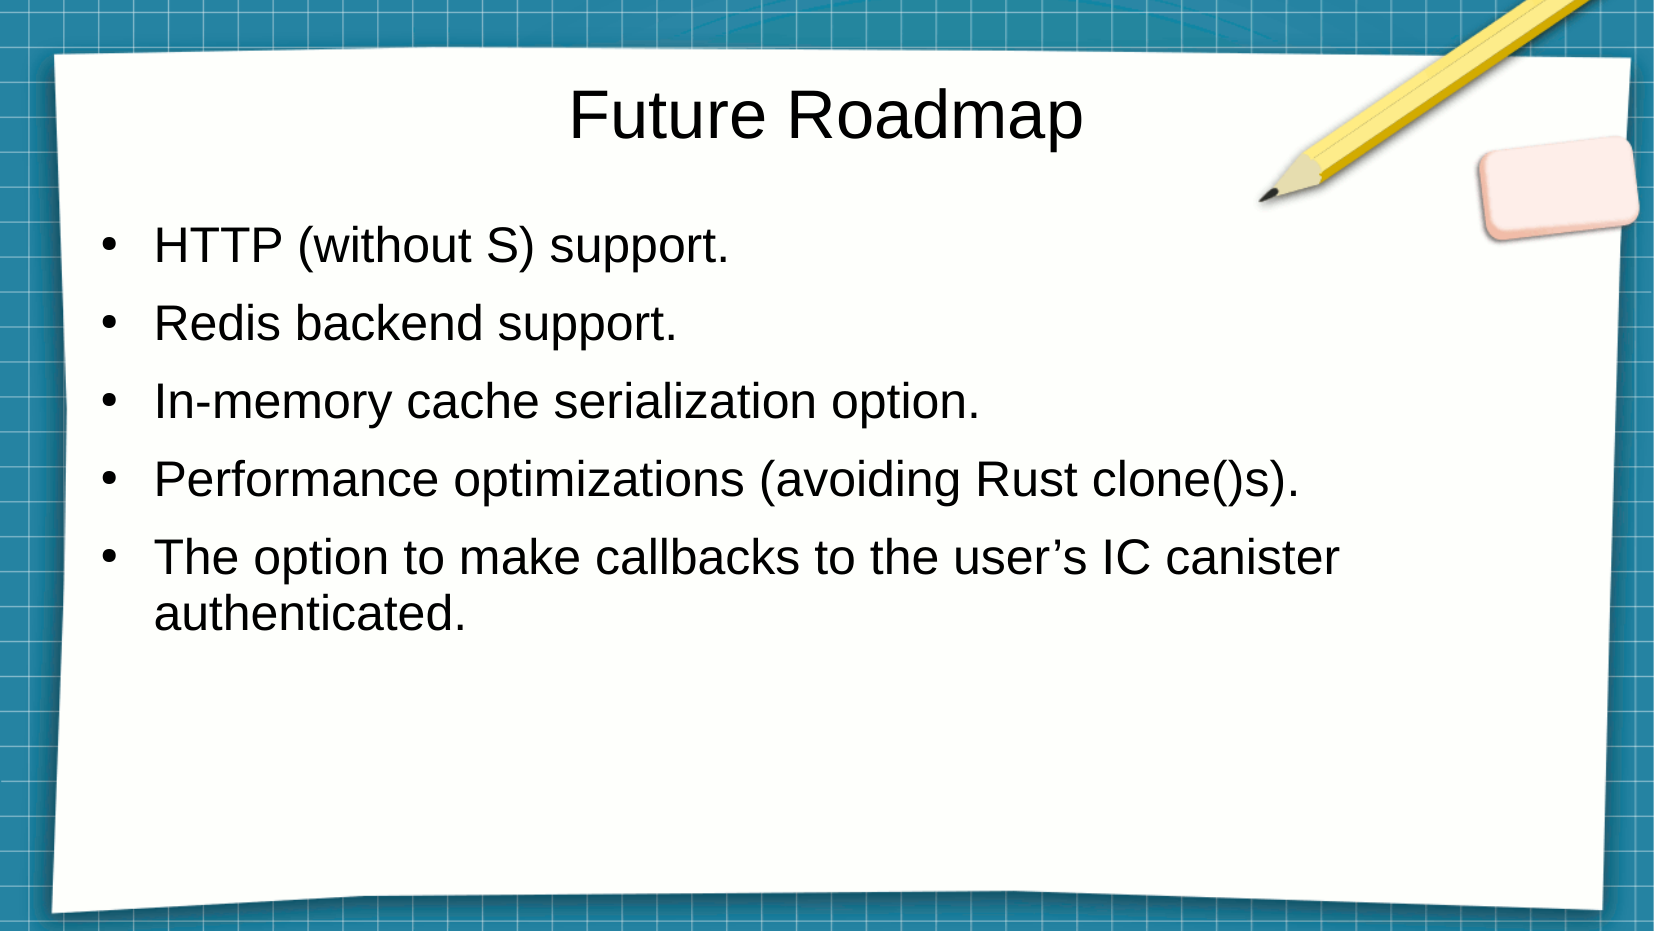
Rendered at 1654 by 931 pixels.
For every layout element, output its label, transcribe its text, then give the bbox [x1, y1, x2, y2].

picture [0, 0, 1654, 931]
title Future Roadmap [82, 37, 1571, 193]
list HTTP (without S) support. Redis backend support. In-memory cache serialization option. Performance optimizations (avoiding Rust clone()s). The option to make callbacks to the user’s IC canister authenticated. [82, 217, 1571, 758]
